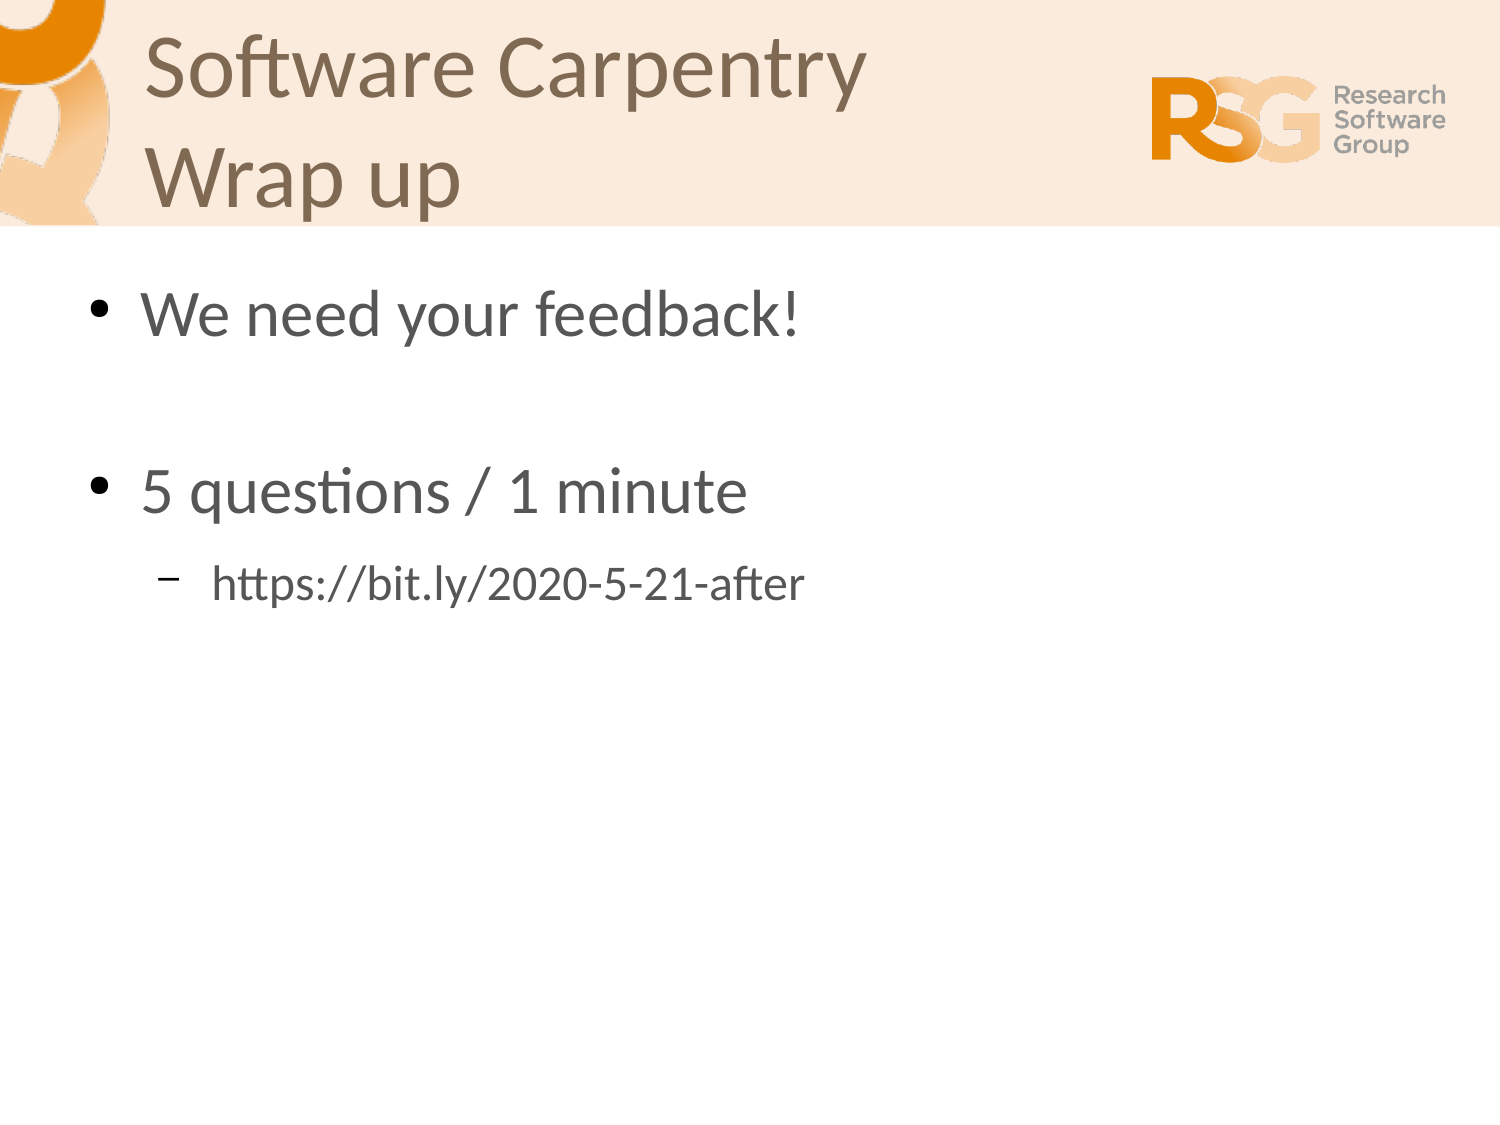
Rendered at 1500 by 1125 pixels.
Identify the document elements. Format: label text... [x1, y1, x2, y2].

title Software Carpentry Wrap up [129, 21, 1128, 210]
picture [1100, 27, 1497, 212]
list 5 questions / 1 minute https://bit.ly/2020-5-21-after [54, 439, 1426, 579]
list We need your feedback! [54, 262, 1425, 402]
picture [0, 0, 113, 225]
